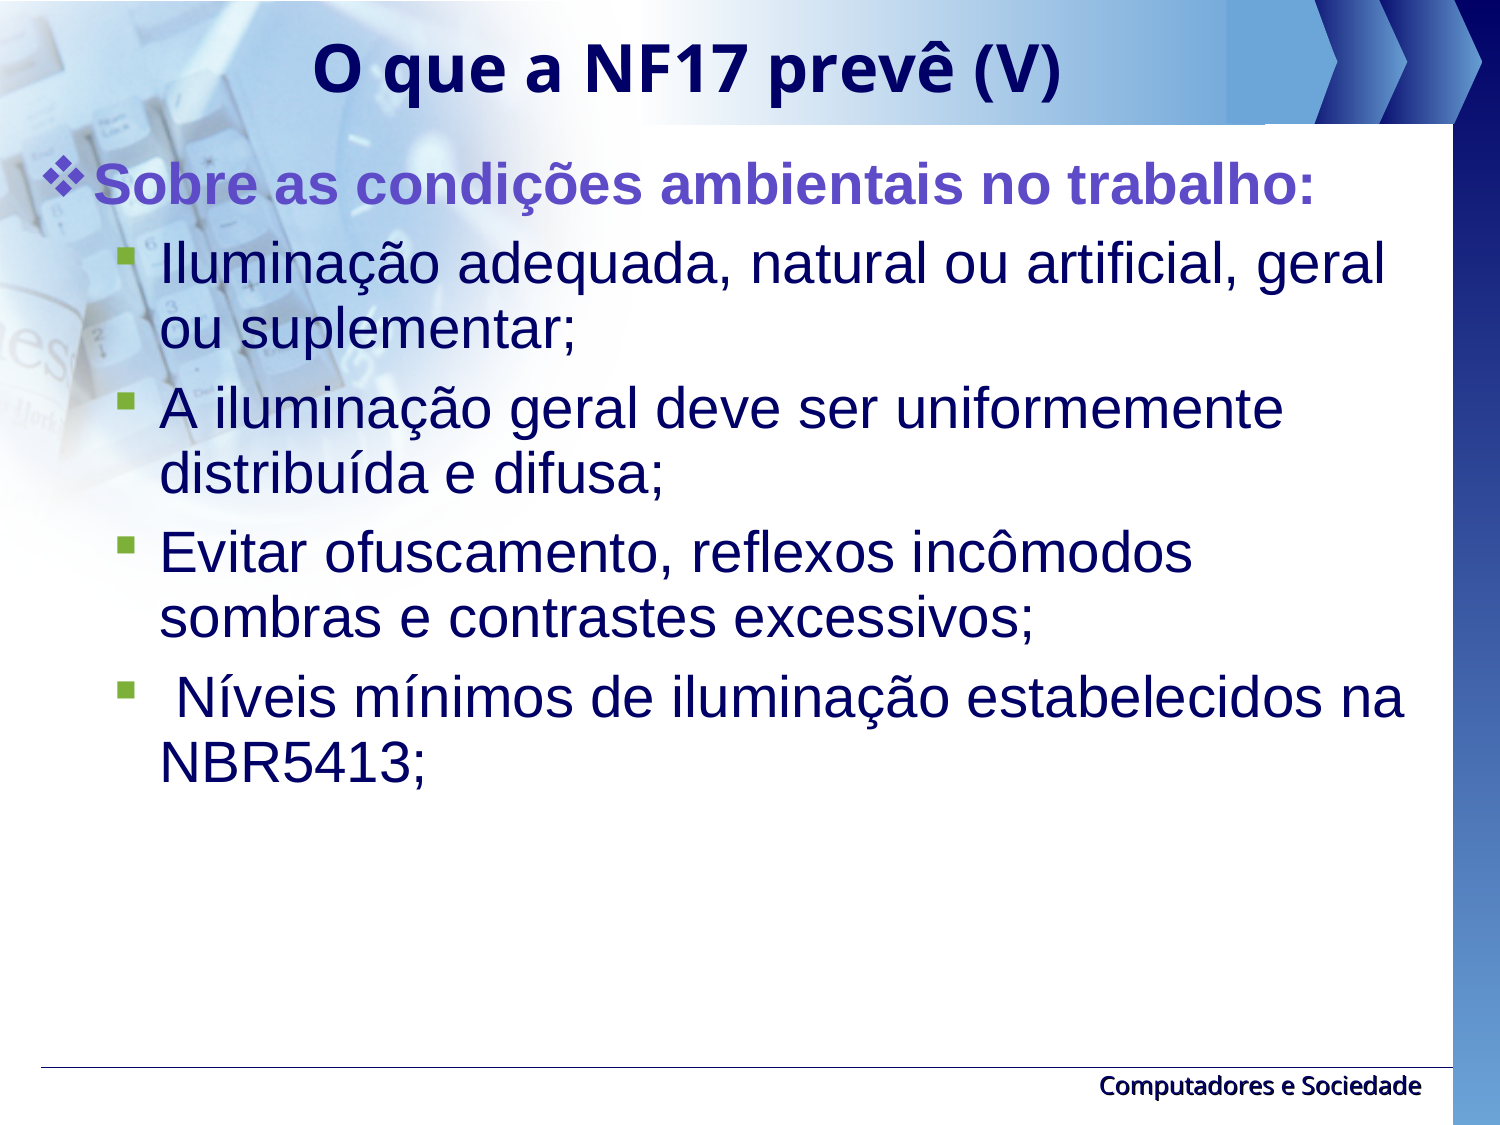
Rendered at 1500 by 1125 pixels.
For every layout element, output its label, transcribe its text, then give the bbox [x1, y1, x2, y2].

title O que a NF17 prevê (V) [74, 0, 1300, 151]
list Sobre as condições ambientais no trabalho: Iluminação adequada, natural ou artificial, geral ou suplementar; A iluminação geral deve ser uniformemente distribuída e difusa; Evitar ofuscamento, reflexos incômodos sombras e contrastes excessivos; Níveis mínimos de iluminação estabelecidos na NBR5413; [37, 151, 1426, 1036]
